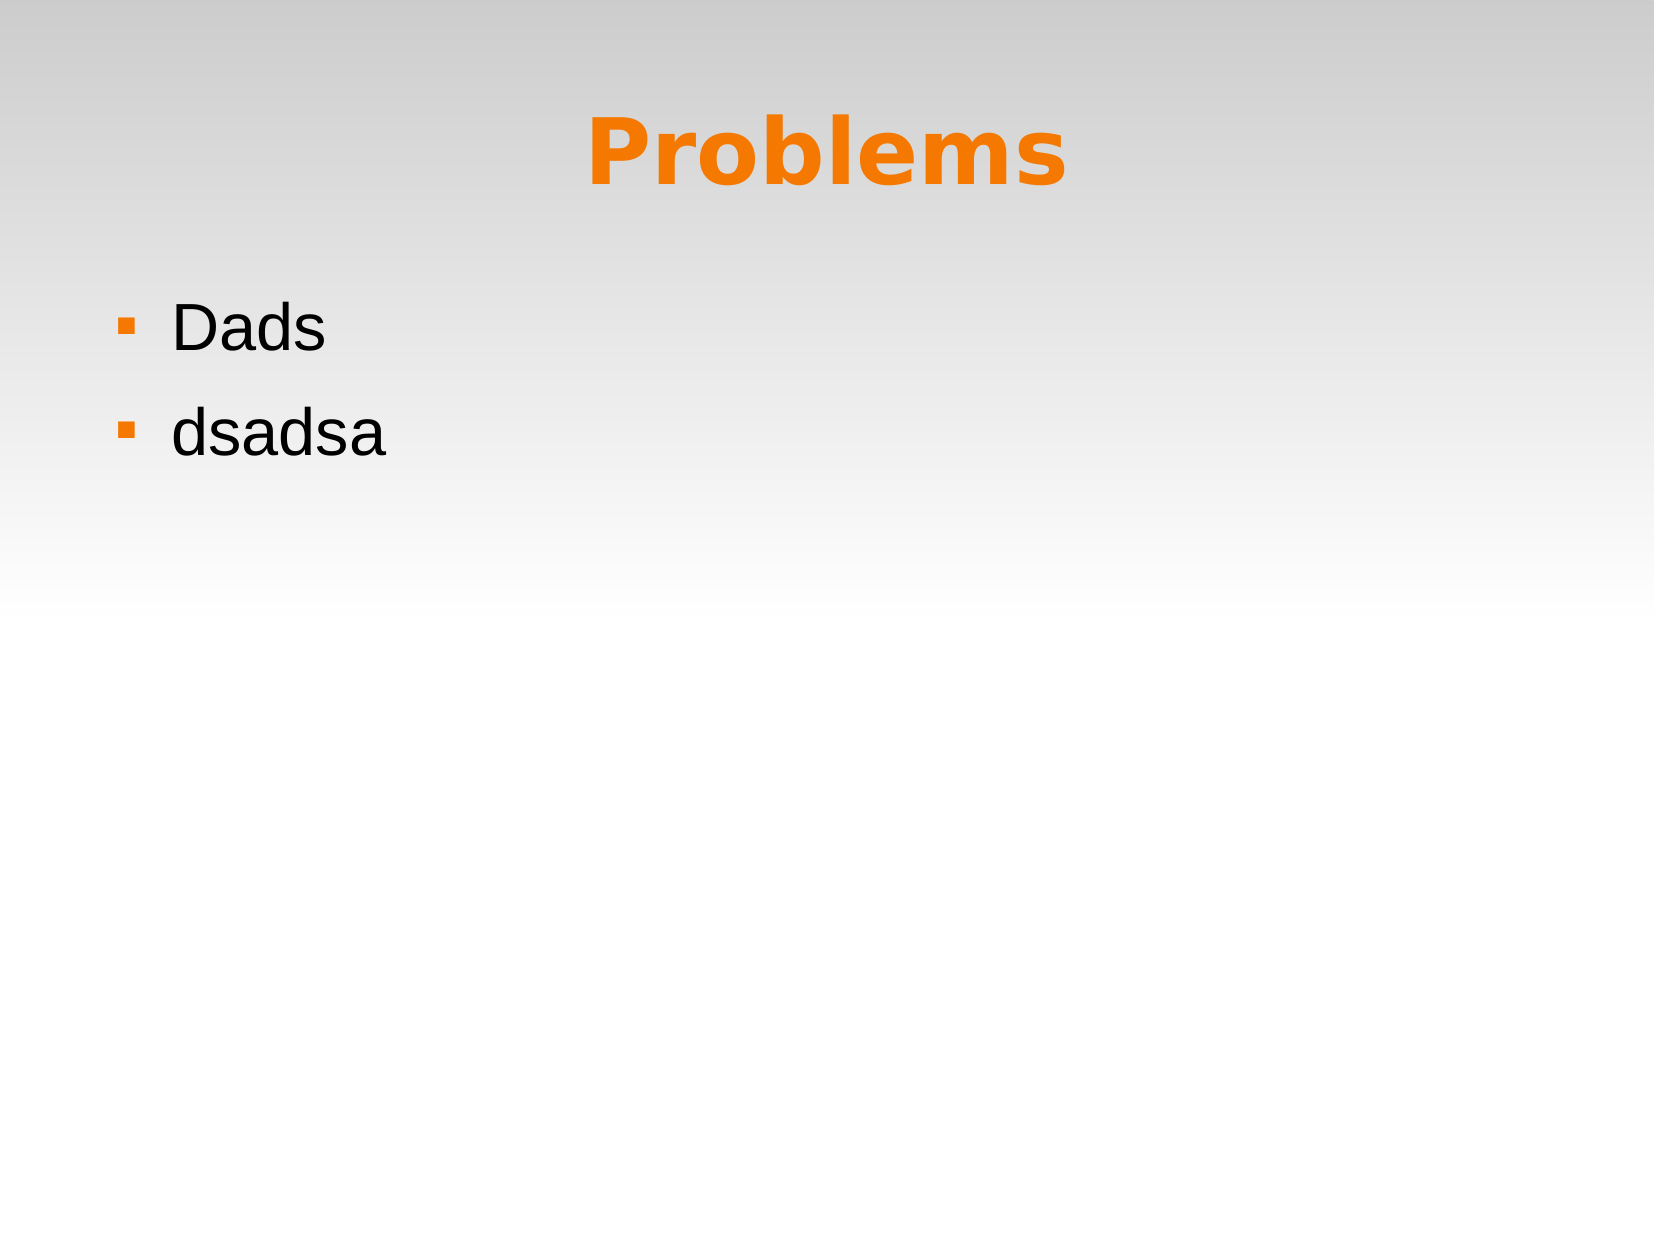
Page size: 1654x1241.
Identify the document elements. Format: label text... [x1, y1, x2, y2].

list Dads dsadsa [82, 290, 1571, 1094]
title Problems [82, 56, 1571, 250]
